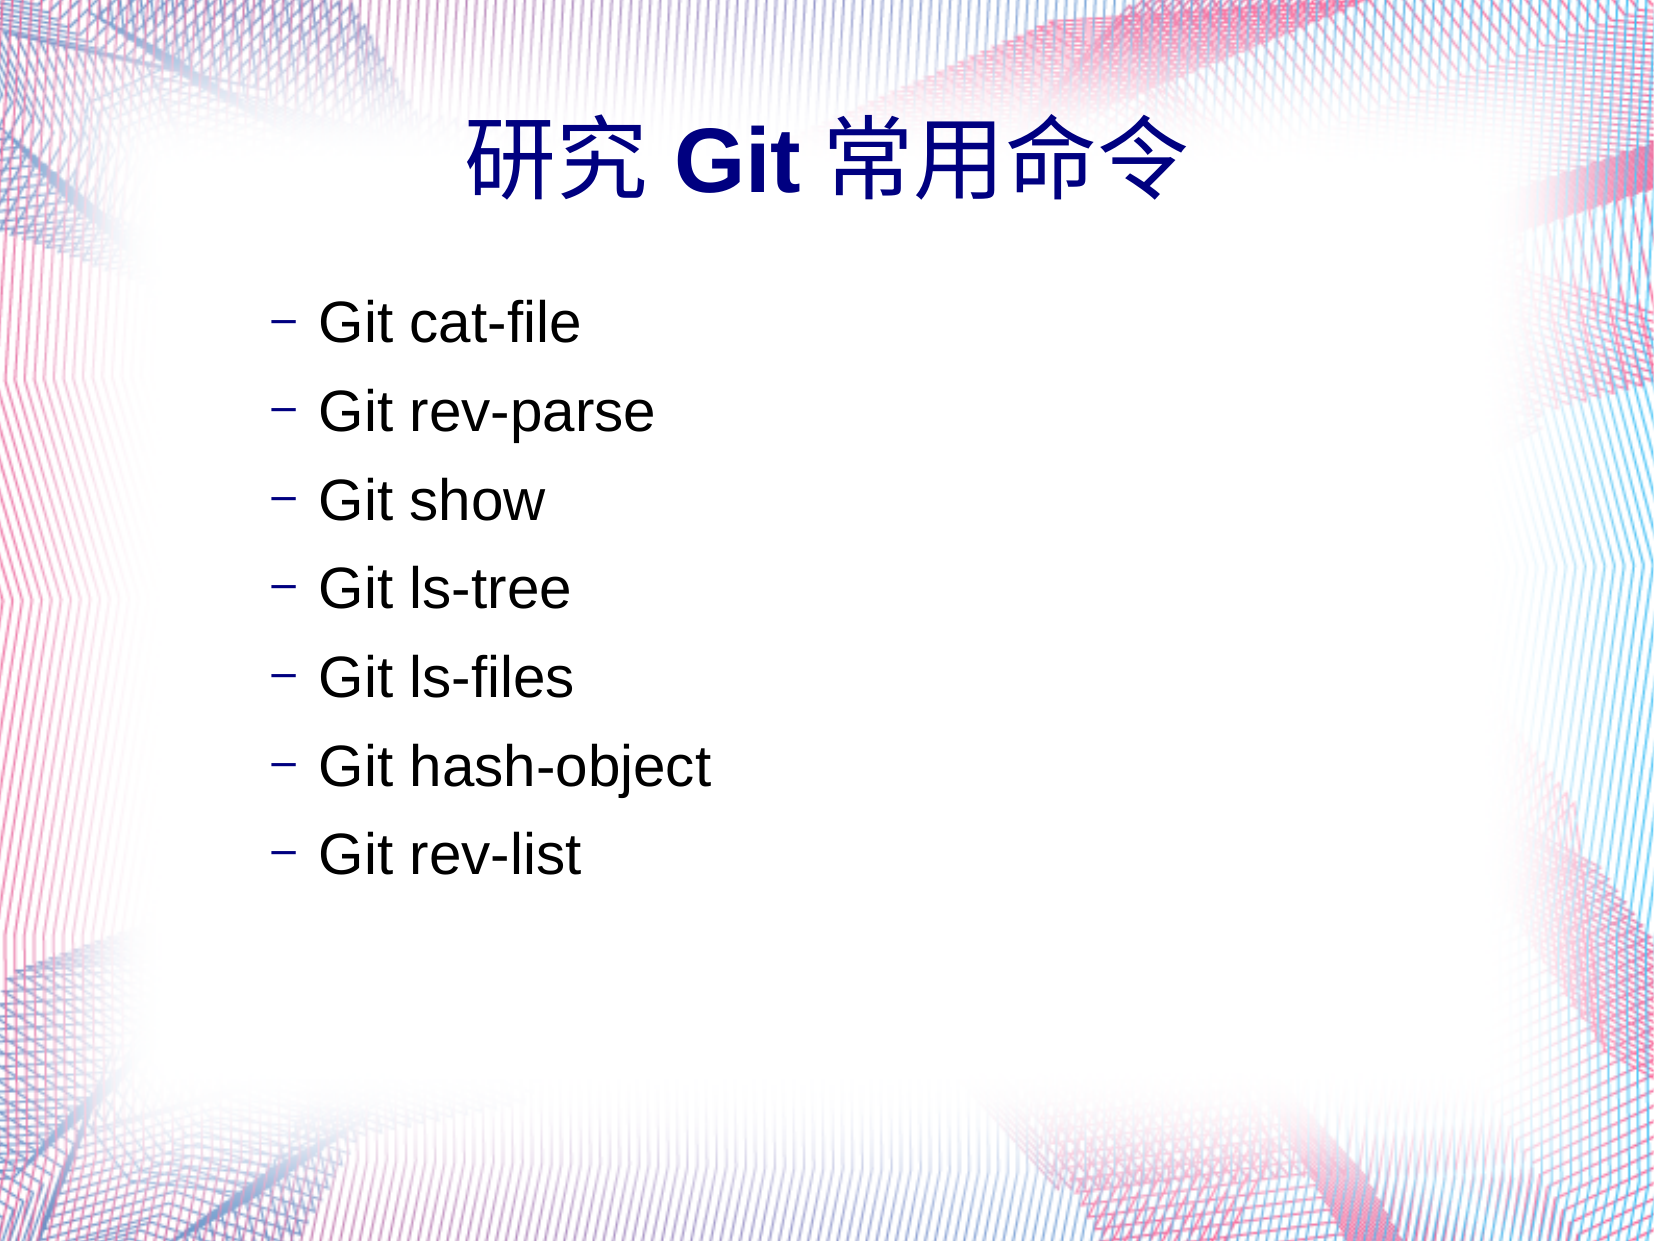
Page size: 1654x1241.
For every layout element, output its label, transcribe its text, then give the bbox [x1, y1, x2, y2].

picture [0, 0, 1654, 1241]
list Git cat-file Git rev-parse Git show Git ls-tree Git ls-files Git hash-object Git rev-list [82, 290, 1571, 1010]
title 研究Git常用命令 [82, 49, 1571, 257]
